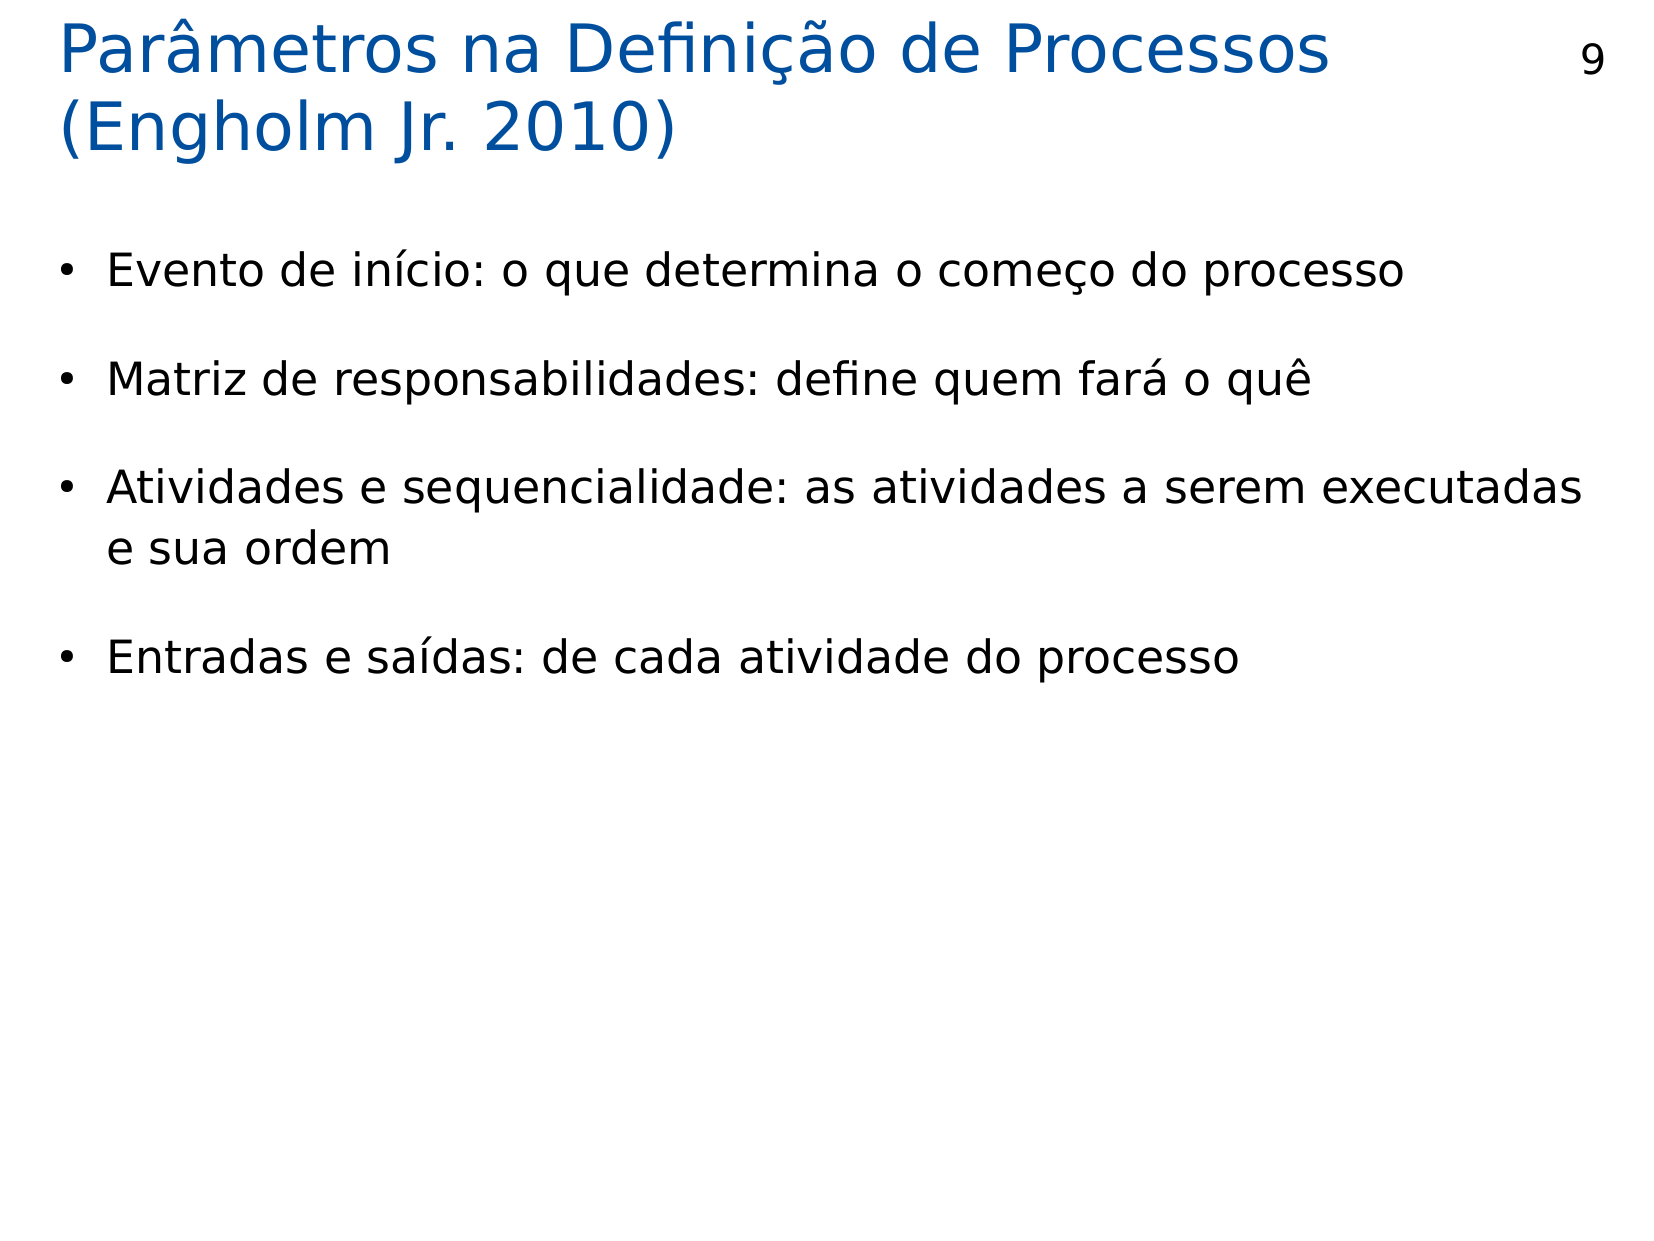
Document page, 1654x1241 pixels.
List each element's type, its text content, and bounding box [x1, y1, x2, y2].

title Parâmetros na Definição de Processos (Engholm Jr. 2010) [59, 10, 1506, 167]
list Evento de início: o que determina o começo do processo Matriz de responsabilidades: define quem fará o quê Atividades e sequencialidade: as atividades a serem executadas e sua ordem Entradas e saídas: de cada atividade do processo [59, 236, 1595, 1211]
